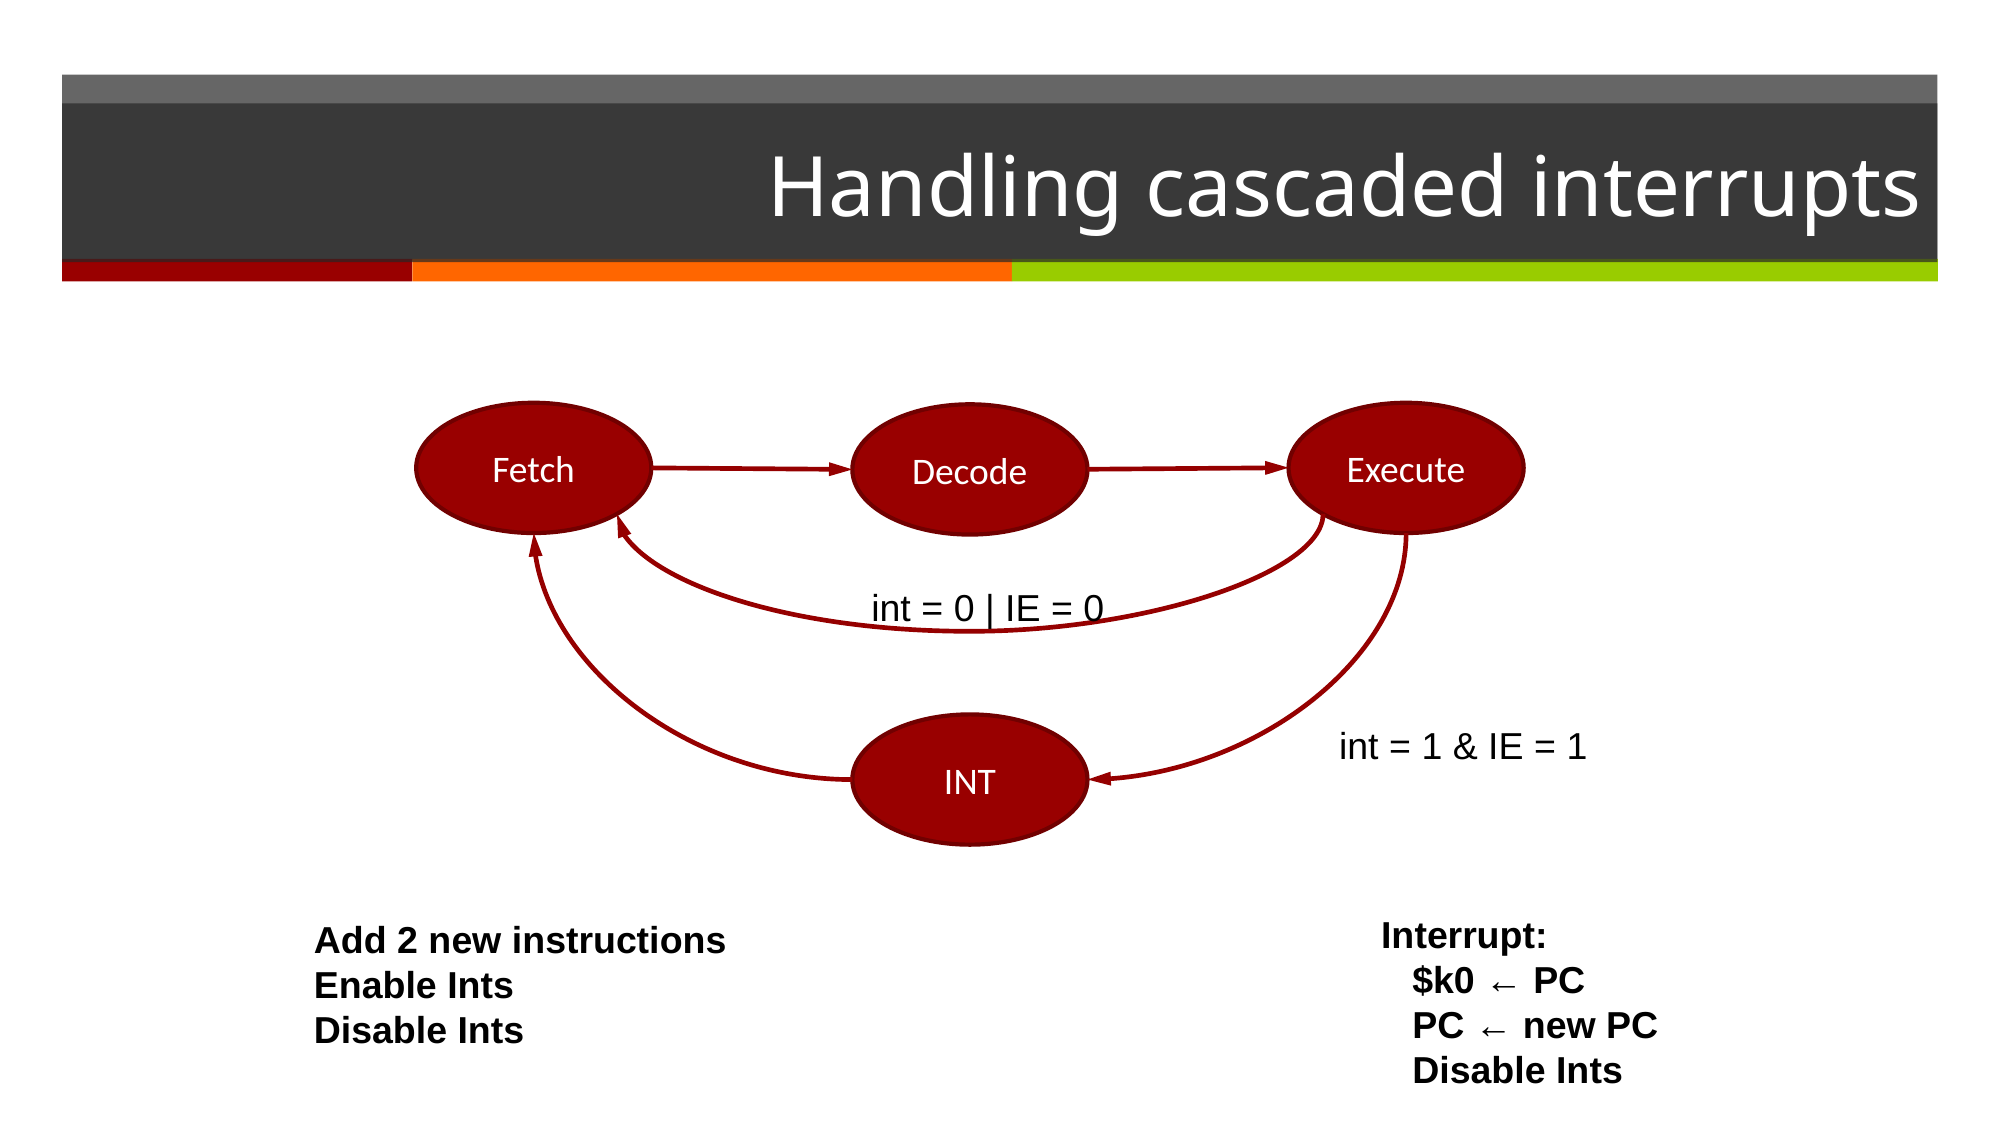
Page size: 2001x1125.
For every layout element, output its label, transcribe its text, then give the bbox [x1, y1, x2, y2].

text_box int = 0 | IE = 0 [856, 576, 1120, 637]
title Handling cascaded interrupts [62, 103, 1938, 263]
text_box Fetch [416, 402, 652, 534]
text_box INT [852, 714, 1088, 845]
text_box Add 2 new instructions Enable Ints Disable Ints [299, 908, 742, 1059]
text_box Execute [1288, 402, 1524, 534]
text_box Decode [852, 404, 1088, 535]
text_box Interrupt: $k0 ← PC PC ← new PC Disable Ints [1366, 904, 1674, 1099]
text_box int = 1 & IE = 1 [1324, 714, 1603, 775]
